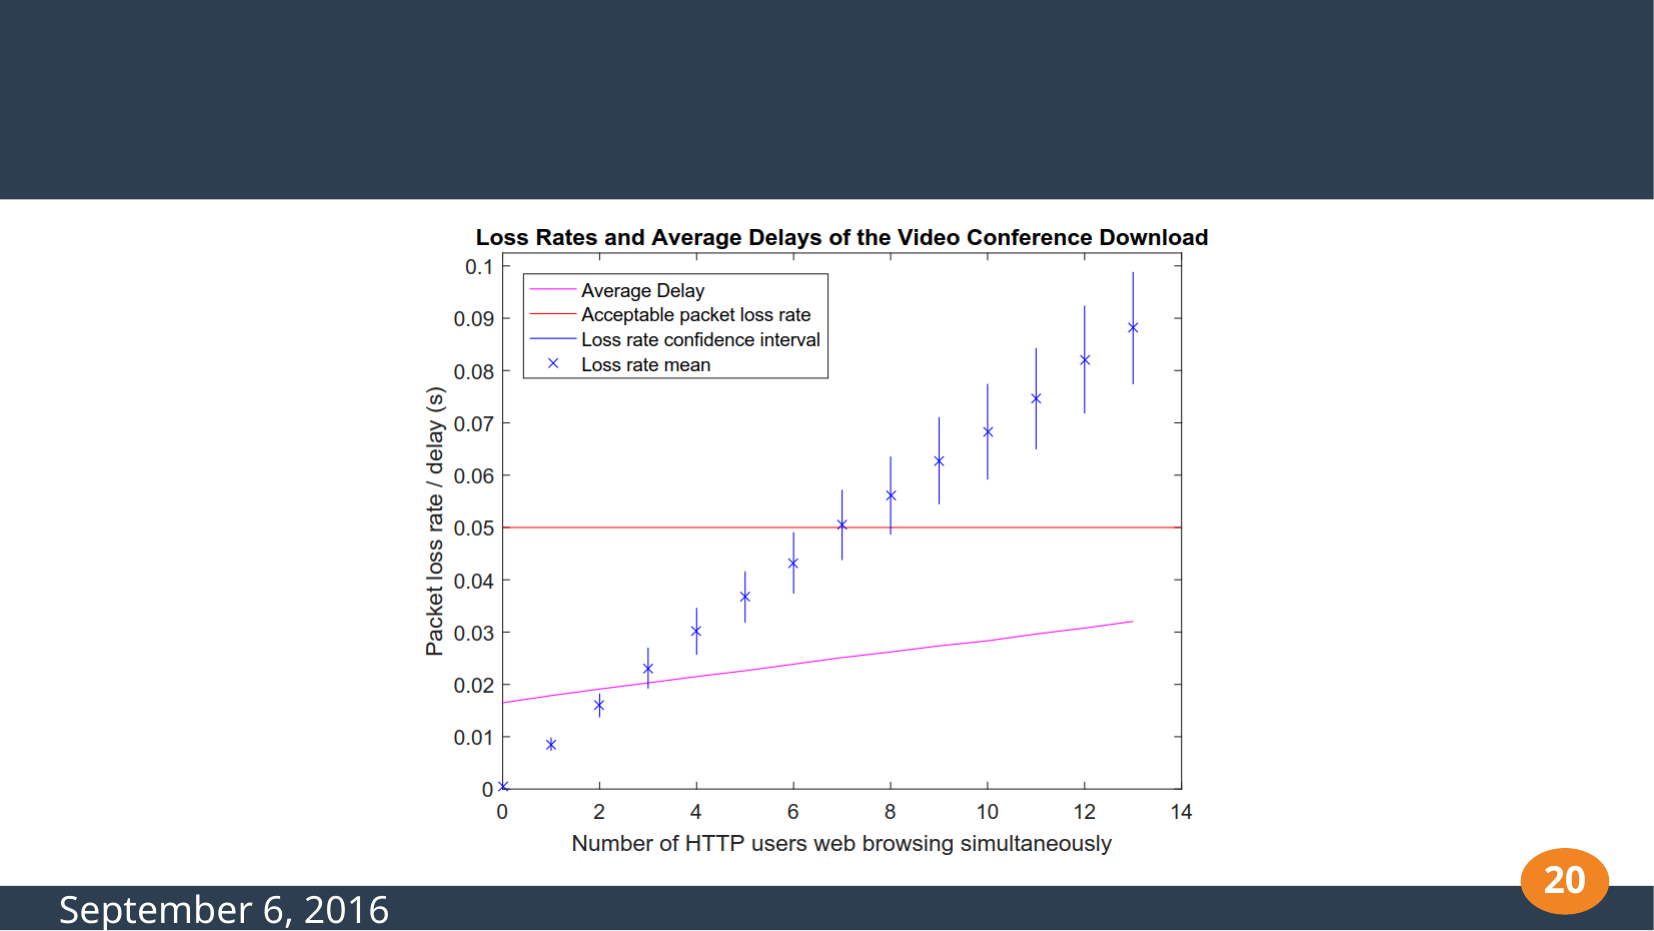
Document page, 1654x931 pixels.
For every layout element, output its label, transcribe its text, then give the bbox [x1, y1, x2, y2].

text_box September 6, 2016 [59, 885, 532, 931]
text_box 23 [1505, 837, 1625, 926]
picture [389, 205, 1265, 861]
